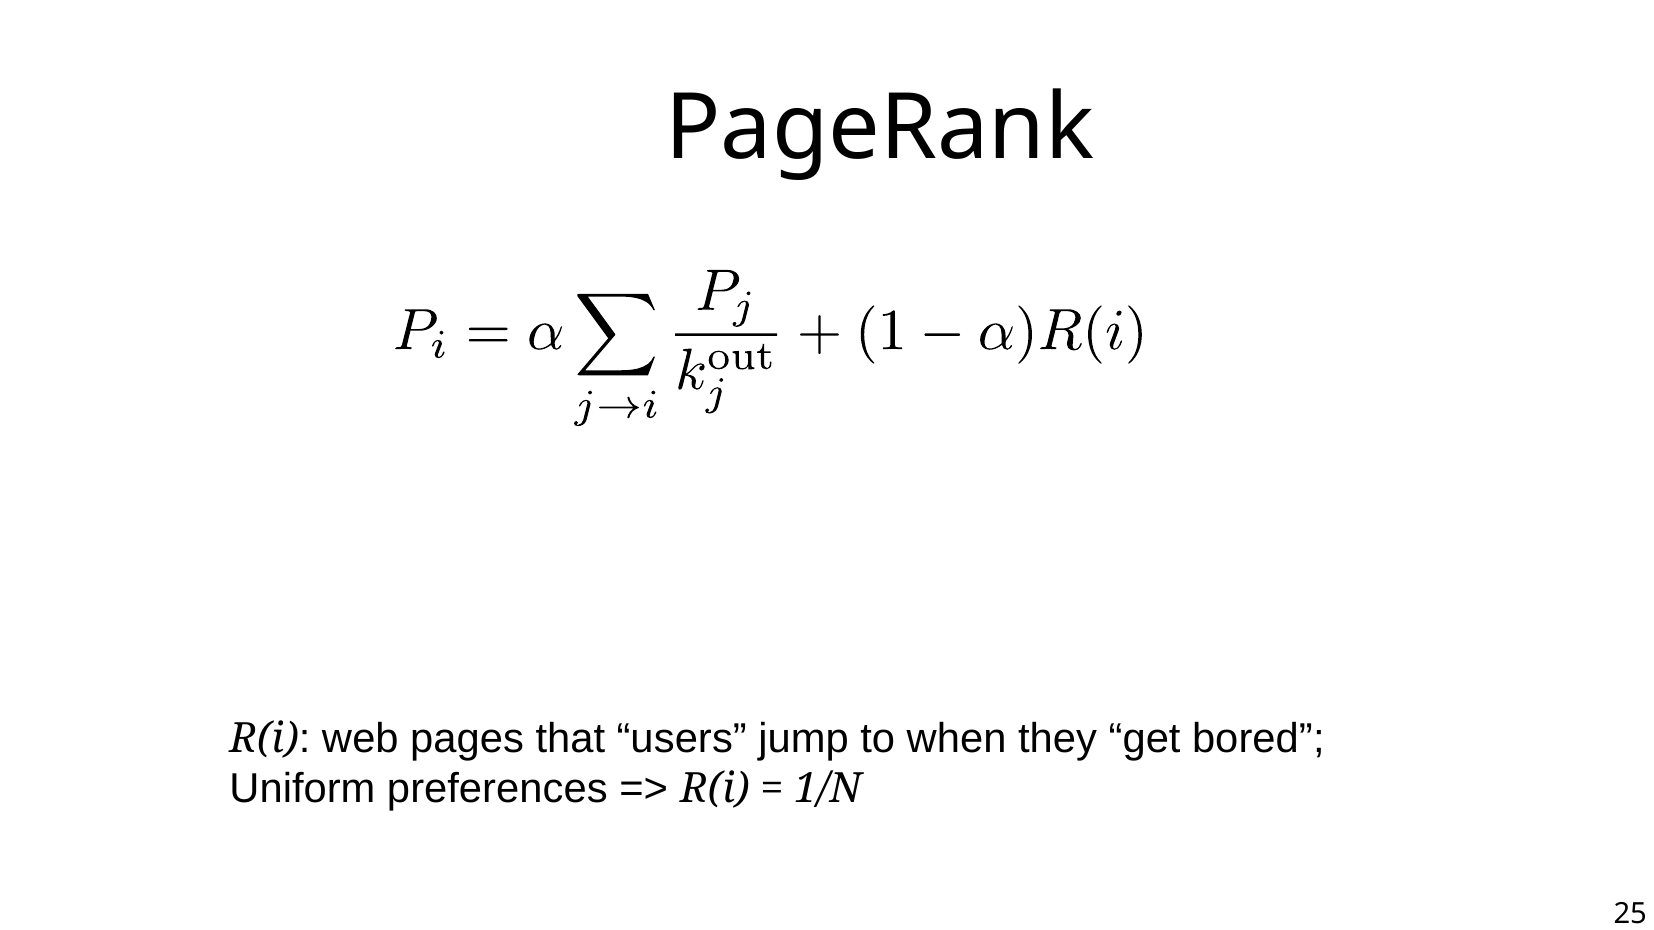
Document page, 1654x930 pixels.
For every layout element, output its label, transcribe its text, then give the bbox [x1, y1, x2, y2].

text_box [392, 269, 1148, 427]
text_box R(i): web pages that “users” jump to when they “get bored”; Uniform preferences => R(i) = 1/N [214, 702, 1340, 819]
title PageRank [615, 18, 1138, 226]
